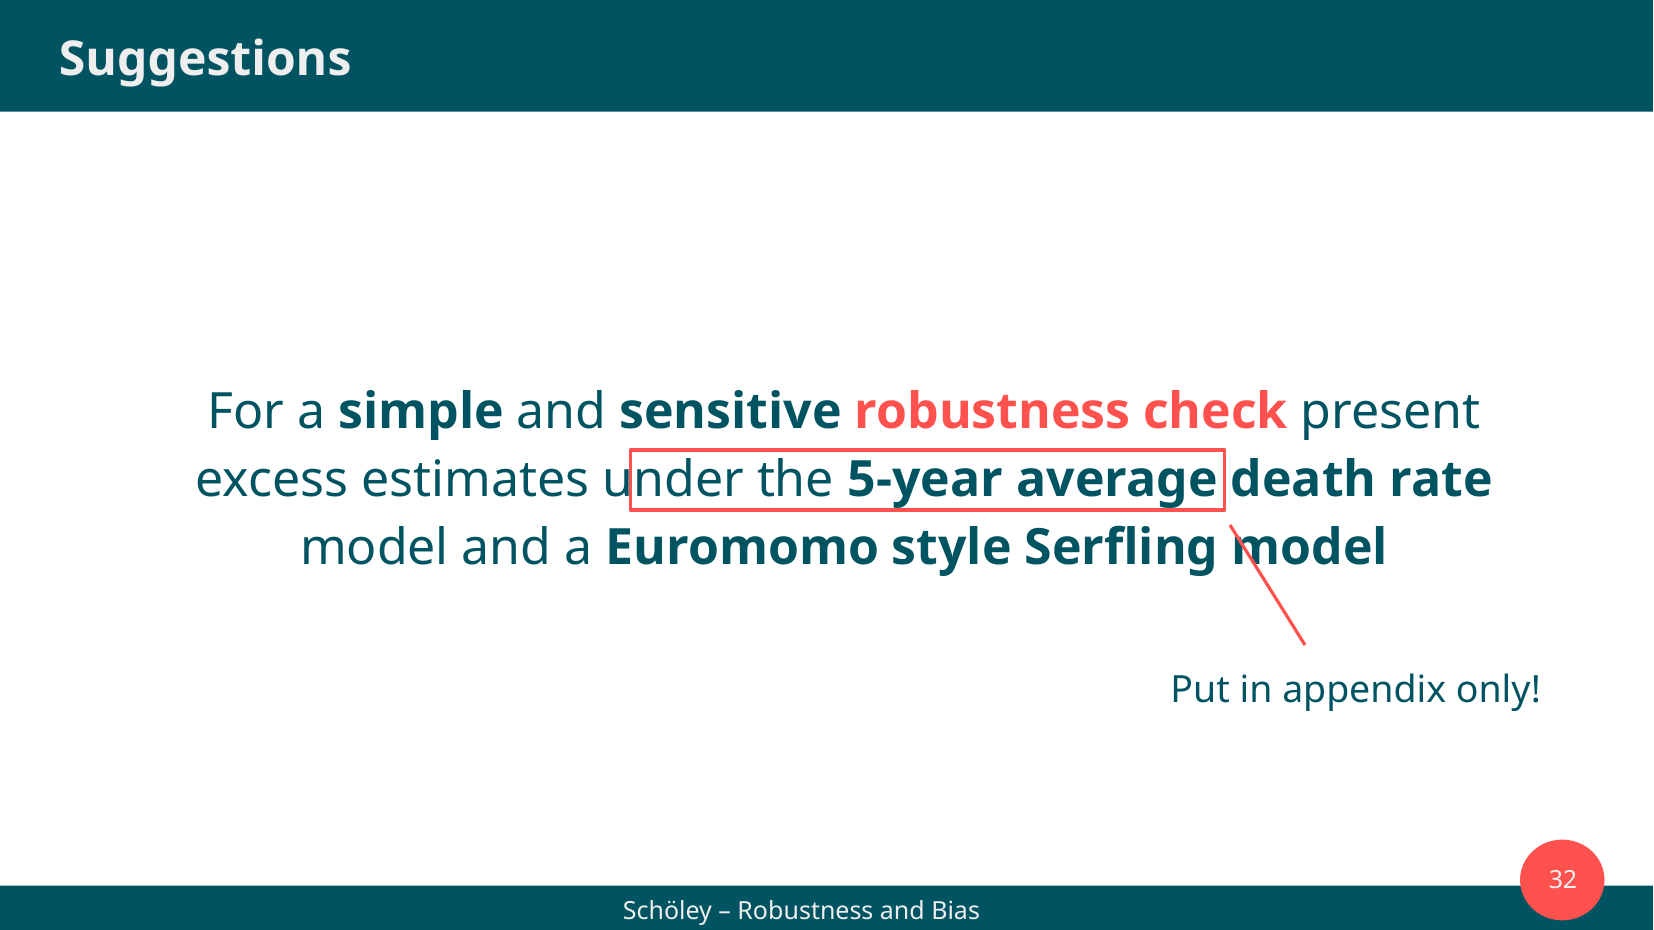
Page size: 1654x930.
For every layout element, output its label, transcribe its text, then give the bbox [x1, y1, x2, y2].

title Suggestions [58, 0, 1594, 117]
text_box Put in appendix only! [1155, 655, 1531, 721]
text_box For a simple and sensitive robustness check present excess estimates under the 5-year average death rate model and a Euromomo style Serfling model [113, 367, 1539, 581]
